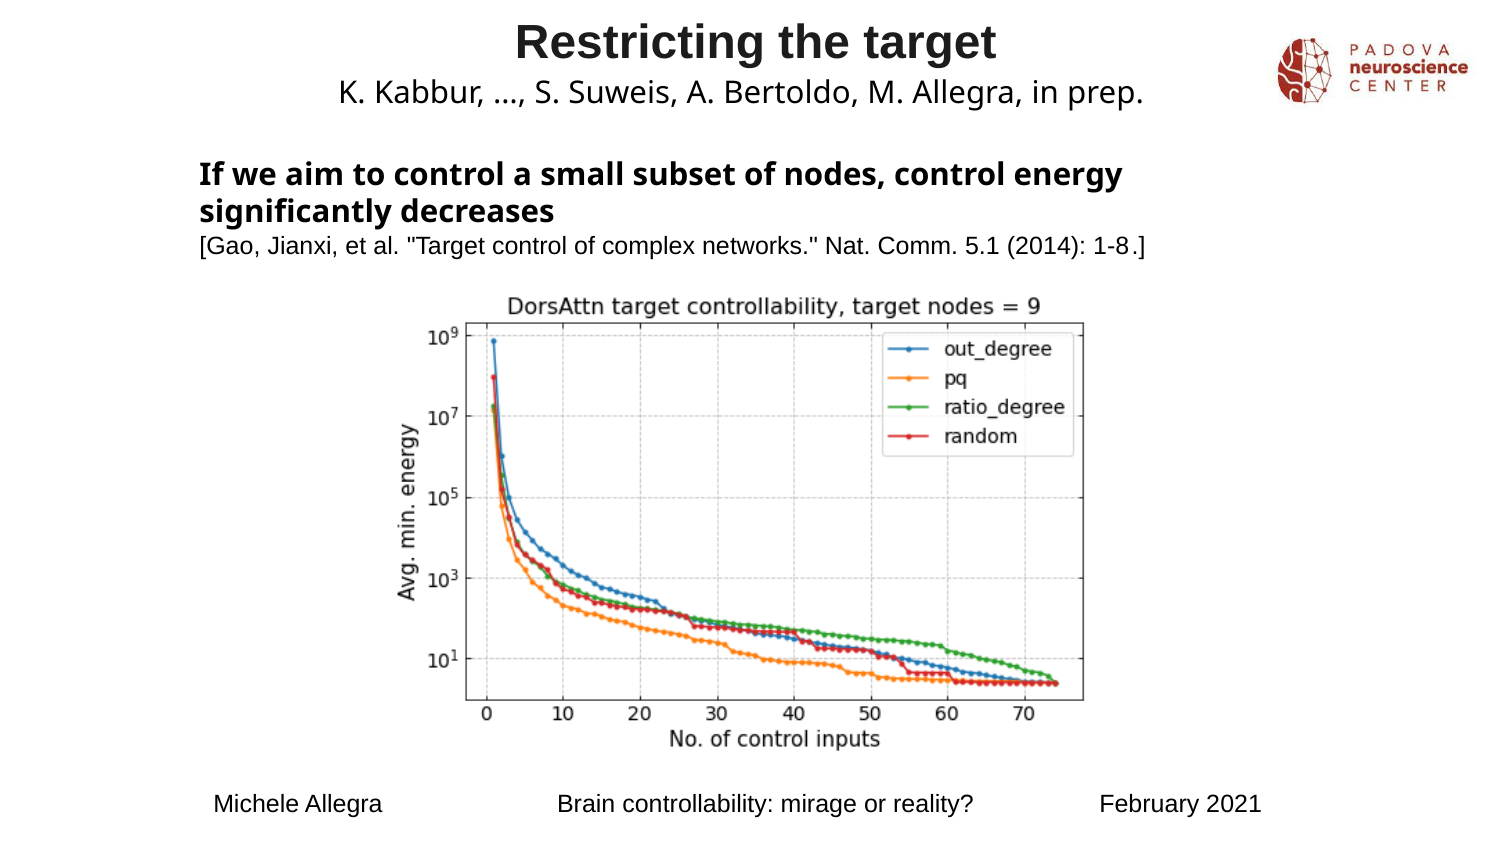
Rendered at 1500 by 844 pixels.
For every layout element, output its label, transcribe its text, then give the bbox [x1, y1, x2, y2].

picture [366, 263, 1163, 762]
text_box Michele Allegra Brain controllability: mirage or reality? February 2021 [64, 776, 1415, 828]
text_box Restricting the target [62, 0, 1450, 82]
text_box If we aim to control a small subset of nodes, control energy significantly decreases [Gao, Jianxi, et al. "Target control of complex networks." Nat. Comm. 5.1 (2014): 1-8.] [109, 82, 1241, 715]
picture [1268, 10, 1476, 123]
text_box K. Kabbur, …, S. Suweis, A. Bertoldo, M. Allegra, in prep. [248, 82, 1303, 125]
